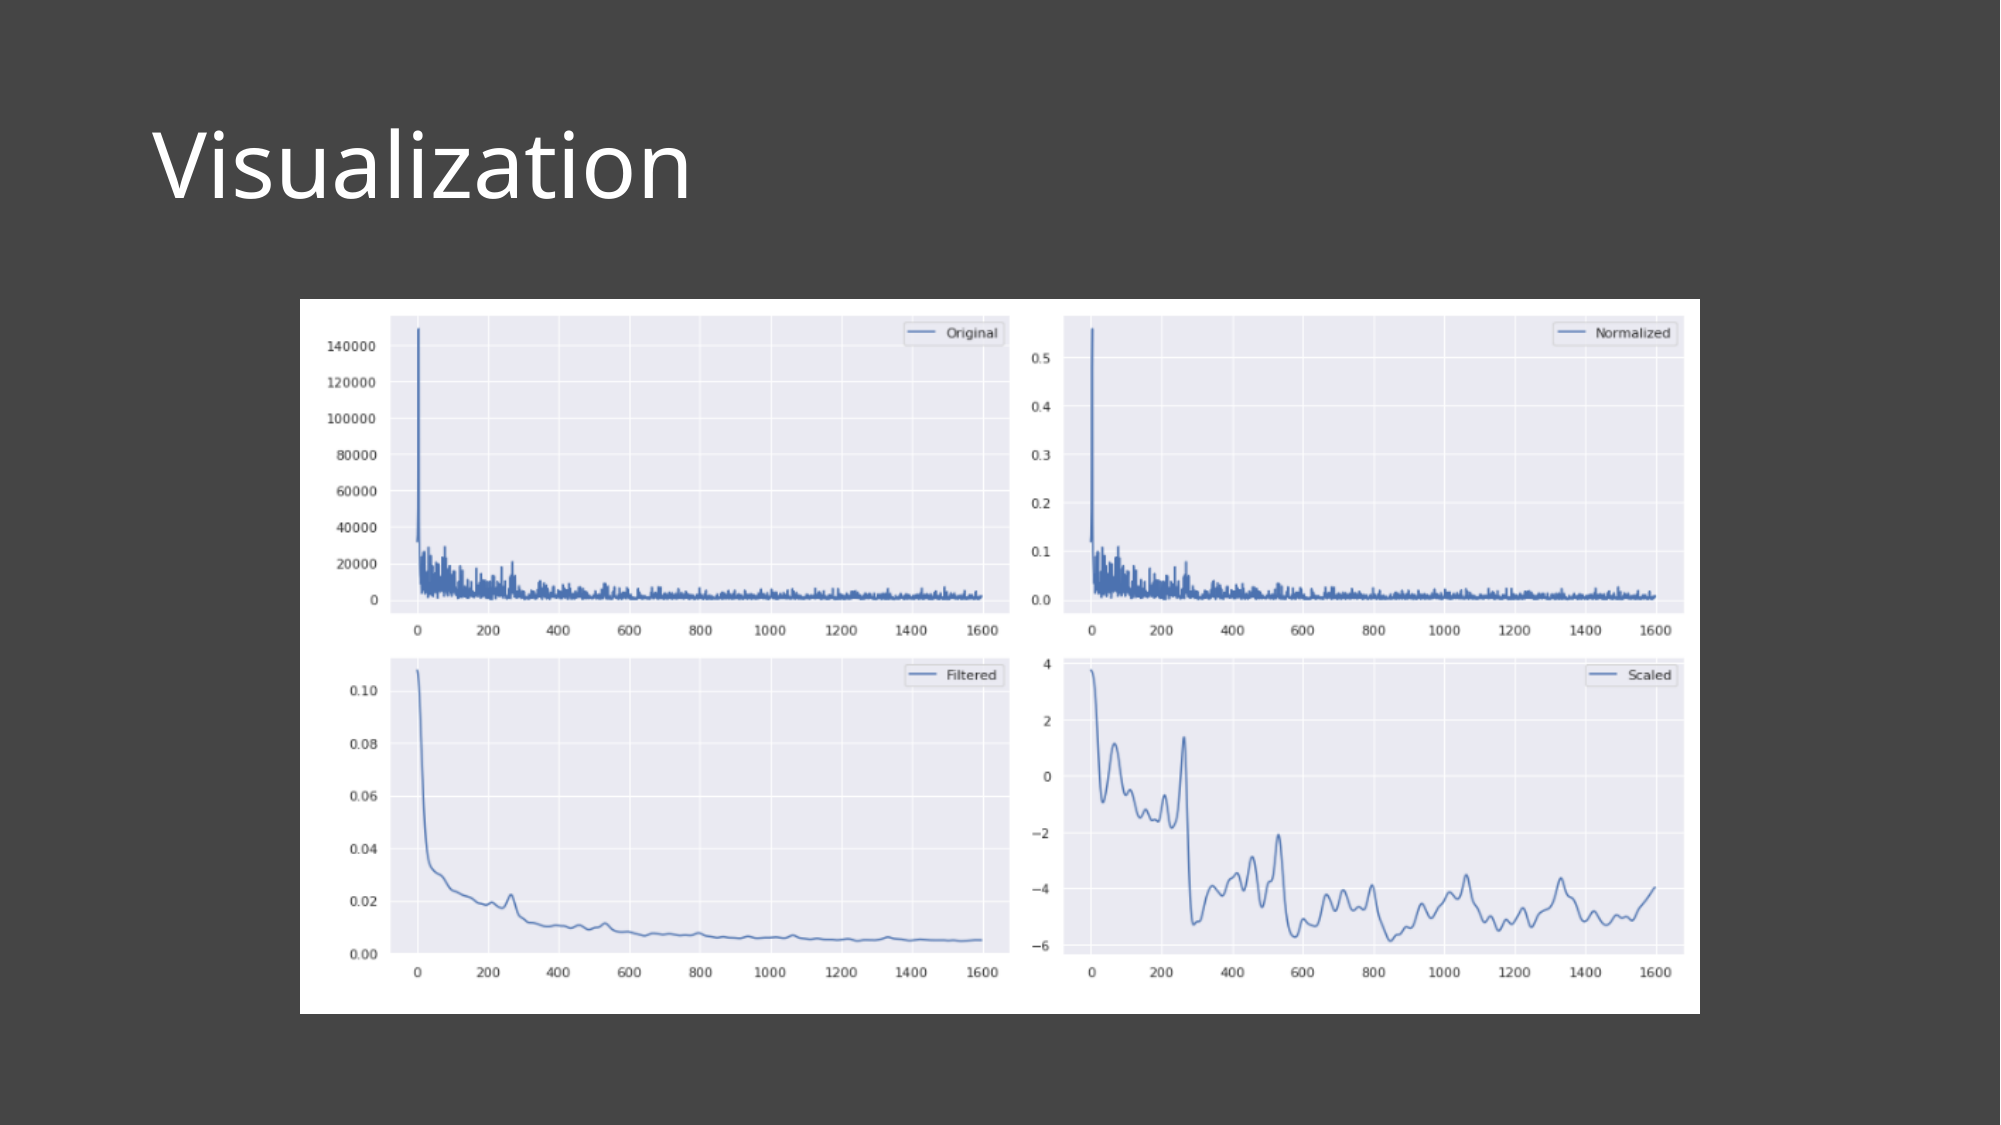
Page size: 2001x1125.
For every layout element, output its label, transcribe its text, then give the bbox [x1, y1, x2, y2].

title Visualization [137, 59, 1863, 278]
picture [300, 299, 1700, 1014]
